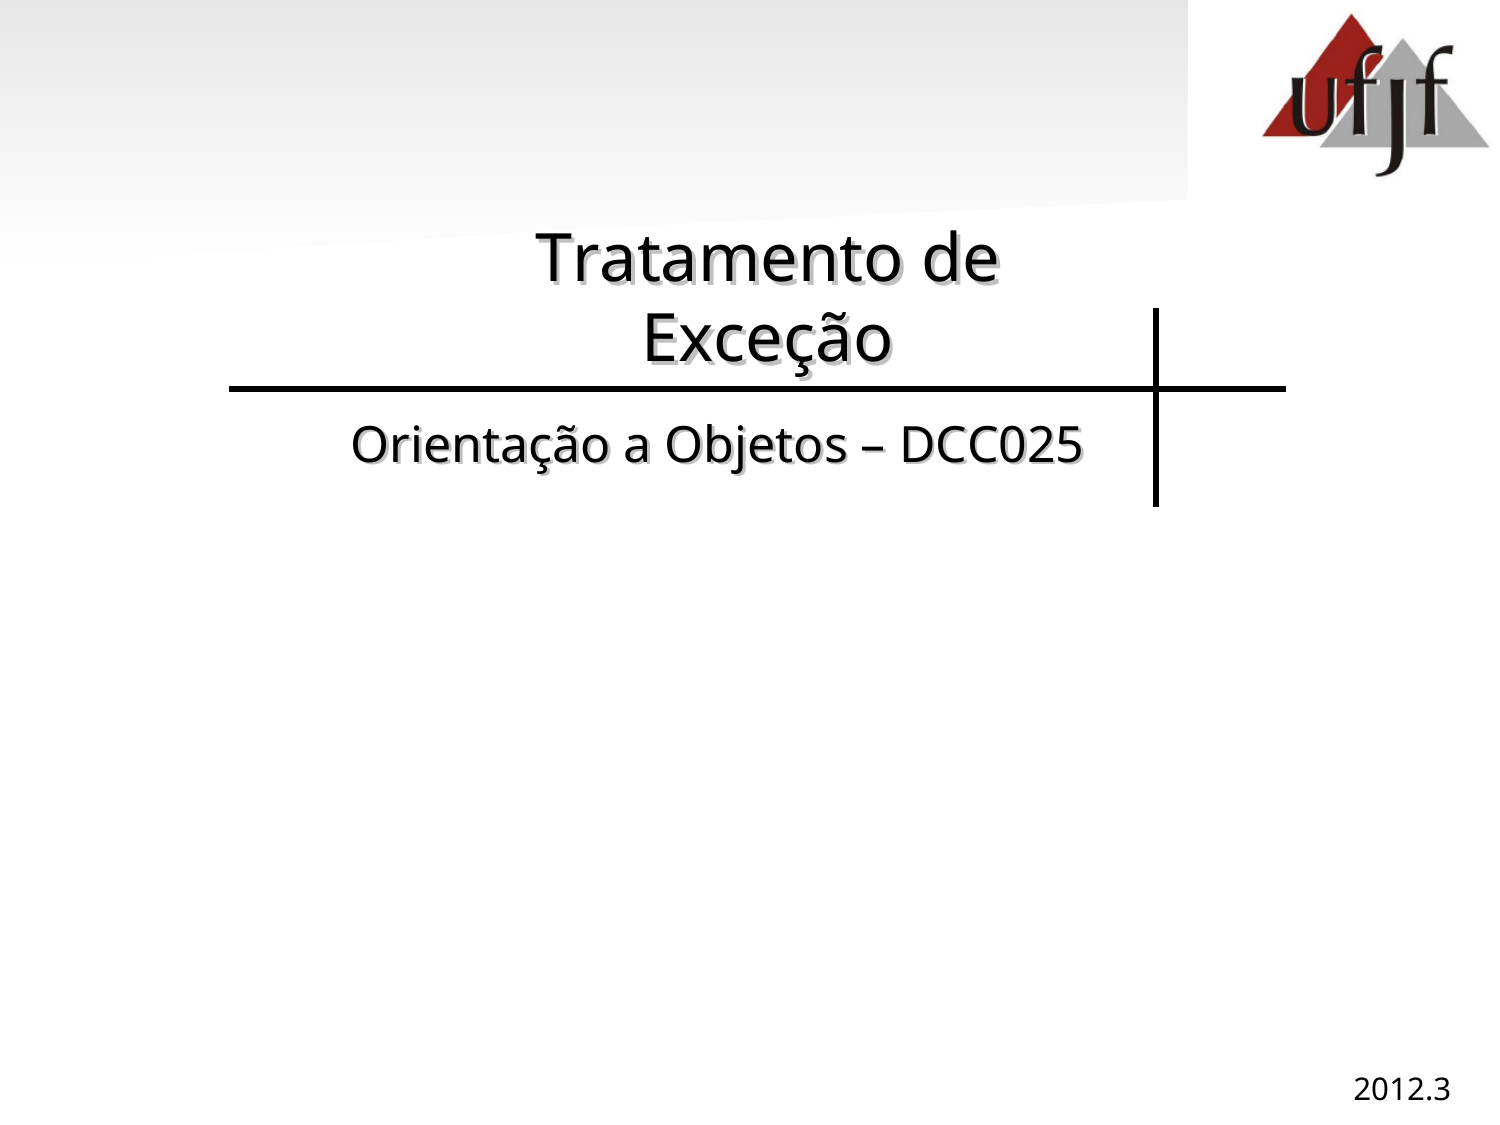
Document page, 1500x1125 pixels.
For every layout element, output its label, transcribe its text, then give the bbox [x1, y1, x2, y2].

title Tratamento de Exceção [390, 287, 1146, 383]
picture [1259, 8, 1492, 179]
text_box 2012.3 [1305, 1068, 1500, 1115]
text_box Orientação a Objetos – DCC025 [295, 404, 1141, 480]
